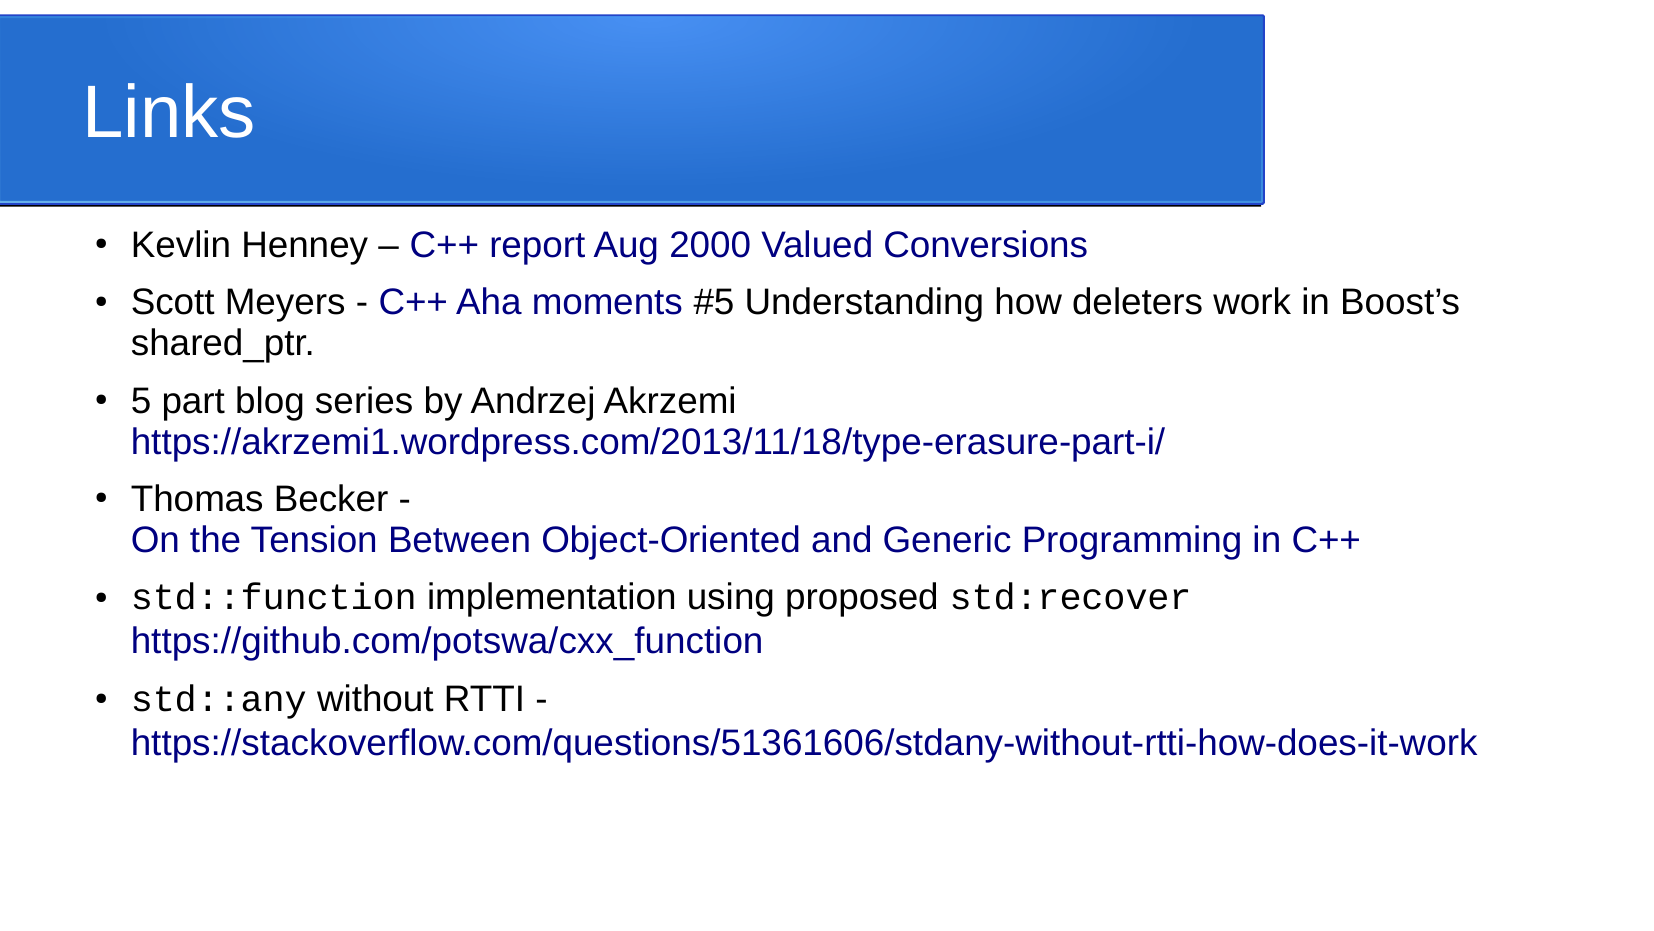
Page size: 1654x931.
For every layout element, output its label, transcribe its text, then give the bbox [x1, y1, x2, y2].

title Links [82, 35, 1235, 189]
list Kevlin Henney – C++ report Aug 2000 Valued Conversions Scott Meyers - C++ Aha moments #5 Understanding how deleters work in Boost’s shared_ptr. 5 part blog series by Andrzej Akrzemi https://akrzemi1.wordpress.com/2013/11/18/type-erasure-part-i/ Thomas Becker -On the Tension Between Object-Oriented and Generic Programming in C++ std::function implementation using proposed std:recover https://github.com/potswa/cxx_function std::any without RTTI - https://stackoverflow.com/questions/51361606/stdany-without-rtti-how-does-it-work [82, 224, 1571, 764]
